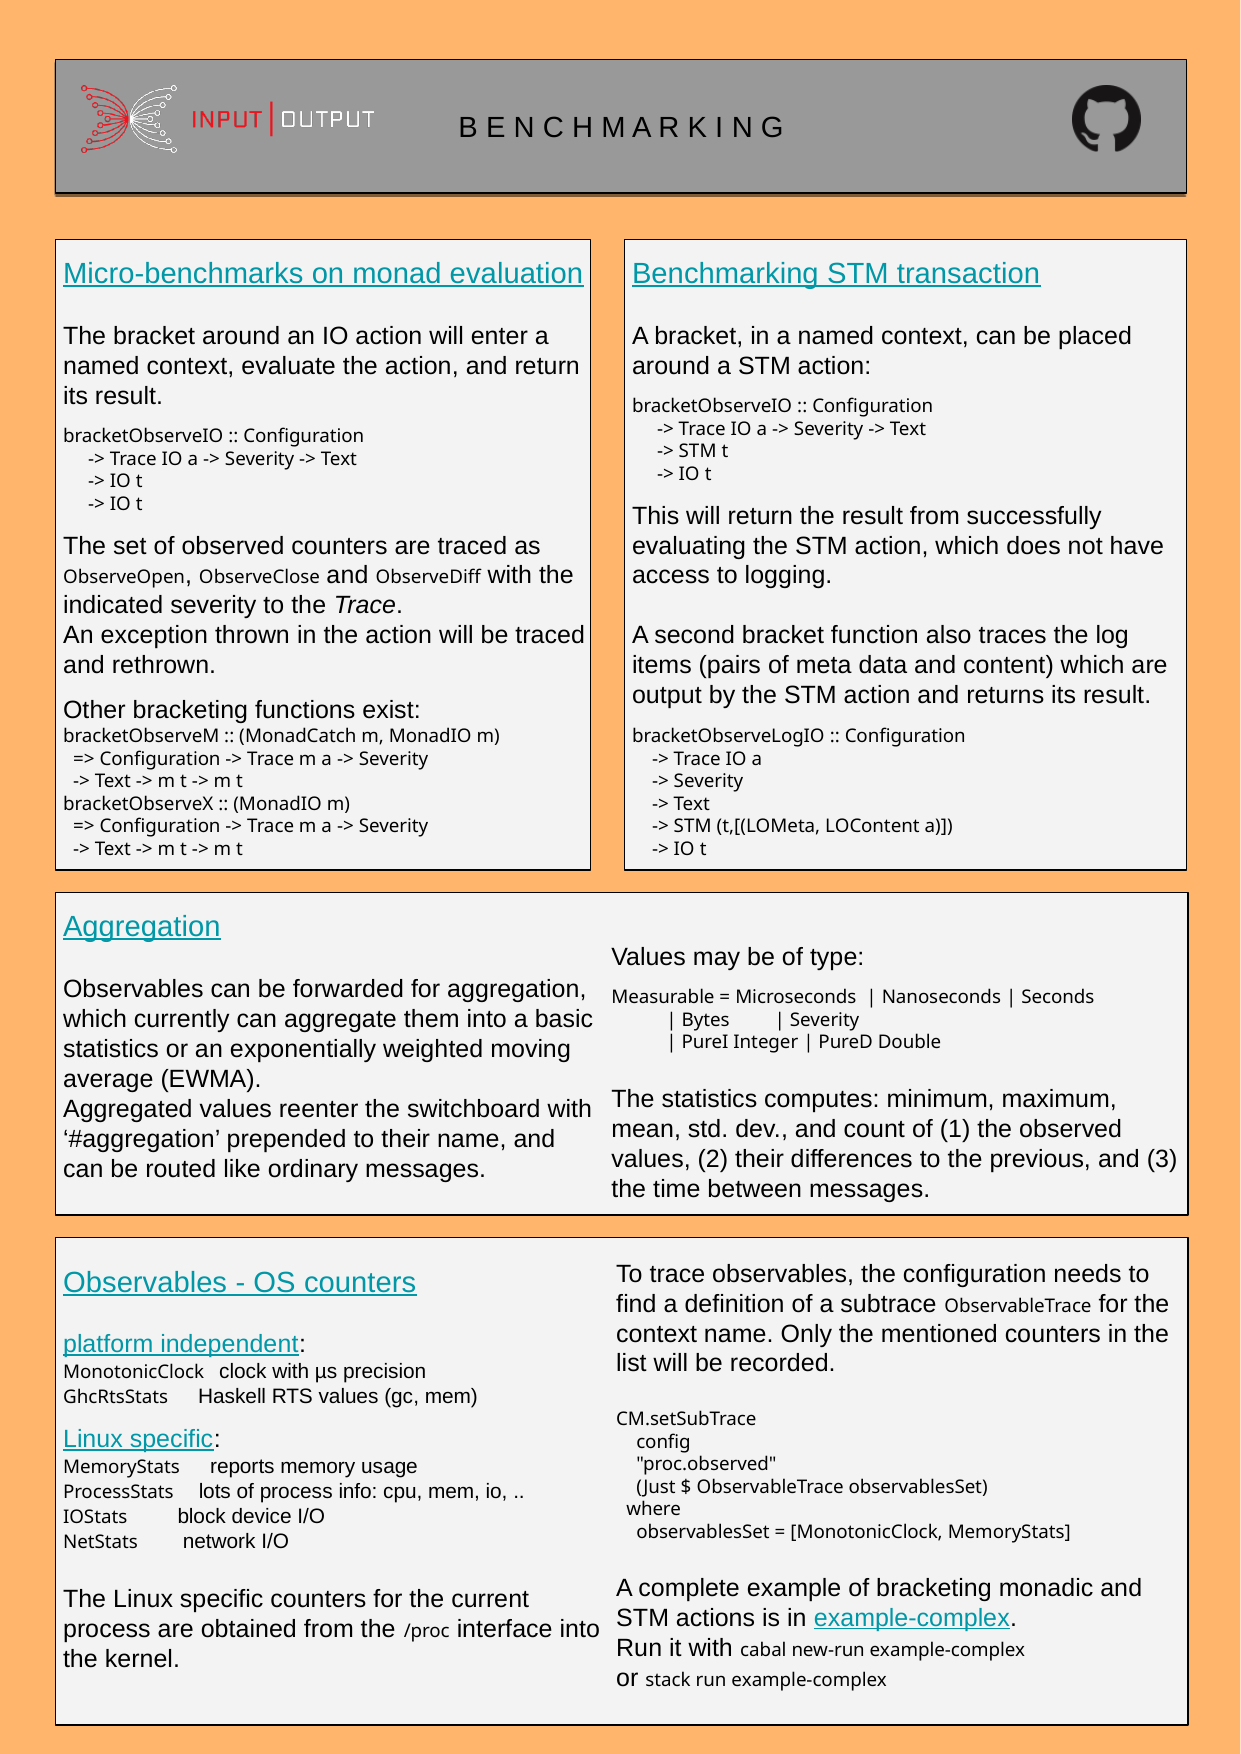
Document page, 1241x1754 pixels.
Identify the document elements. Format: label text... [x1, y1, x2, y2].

text_box Benchmarking STM transaction A bracket, in a named context, can be placed around a STM action: bracketObserveIO :: Configuration -> Trace IO a -> Severity -> Text -> STM t -> IO t This will return the result from successfully evaluating the STM action, which does not have access to logging. A second bracket function also traces the log items (pairs of meta data and content) which are output by the STM action and returns its result. bracketObserveLogIO :: Configuration -> Trace IO a -> Severity -> Text -> STM (t,[(LOMeta, LOContent a)]) -> IO t [624, 239, 1187, 871]
text_box Micro-benchmarks on monad evaluation The bracket around an IO action will enter a named context, evaluate the action, and return its result. bracketObserveIO :: Configuration -> Trace IO a -> Severity -> Text -> IO t -> IO t The set of observed counters are traced as ObserveOpen, ObserveClose and ObserveDiff with the indicated severity to the Trace. An exception thrown in the action will be traced and rethrown. Other bracketing functions exist: bracketObserveM :: (MonadCatch m, MonadIO m) => Configuration -> Trace m a -> Severity -> Text -> m t -> m t bracketObserveX :: (MonadIO m) => Configuration -> Trace m a -> Severity -> Text -> m t -> m t [55, 239, 591, 871]
text_box [55, 892, 1188, 1216]
text_box B E N C H M A R K I N G [55, 59, 1187, 193]
picture [81, 85, 374, 155]
text_box Values may be of type: Measurable = Microseconds | Nanoseconds | Seconds | Bytes | Severity | PureI Integer | PureD Double The statistics computes: minimum, maximum, mean, std. dev., and count of (1) the observed values, (2) their differences to the previous, and (3) the time between messages. [604, 895, 1182, 1215]
text_box To trace observables, the configuration needs to find a definition of a subtrace ObservableTrace for the context name. Only the mentioned counters in the list will be recorded. CM.setSubTrace config "proc.observed" (Just $ ObservableTrace observablesSet) where observablesSet = [MonotonicClock, MemoryStats] A complete example of bracketing monadic and STM actions is in example-complex. Run it with cabal new-run example-complex or stack run example-complex [608, 1242, 1187, 1720]
picture [1072, 85, 1141, 155]
text_box Aggregation Observables can be forwarded for aggregation, which currently can aggregate them into a basic statistics or an exponentially weighted moving average (EWMA). Aggregated values reenter the switchboard with ‘#aggregation’ prepended to their name, and can be routed like ordinary messages. [55, 892, 605, 1213]
text_box [55, 1237, 1188, 1726]
text_box Observables - OS counters platform independent: MonotonicClock clock with µs precision GhcRtsStats Haskell RTS values (gc, mem) Linux specific: MemoryStats reports memory usage ProcessStats lots of process info: cpu, mem, io, .. IOStats block device I/O NetStats network I/O The Linux specific counters for the current process are obtained from the /proc interface into the kernel. [55, 1248, 605, 1710]
